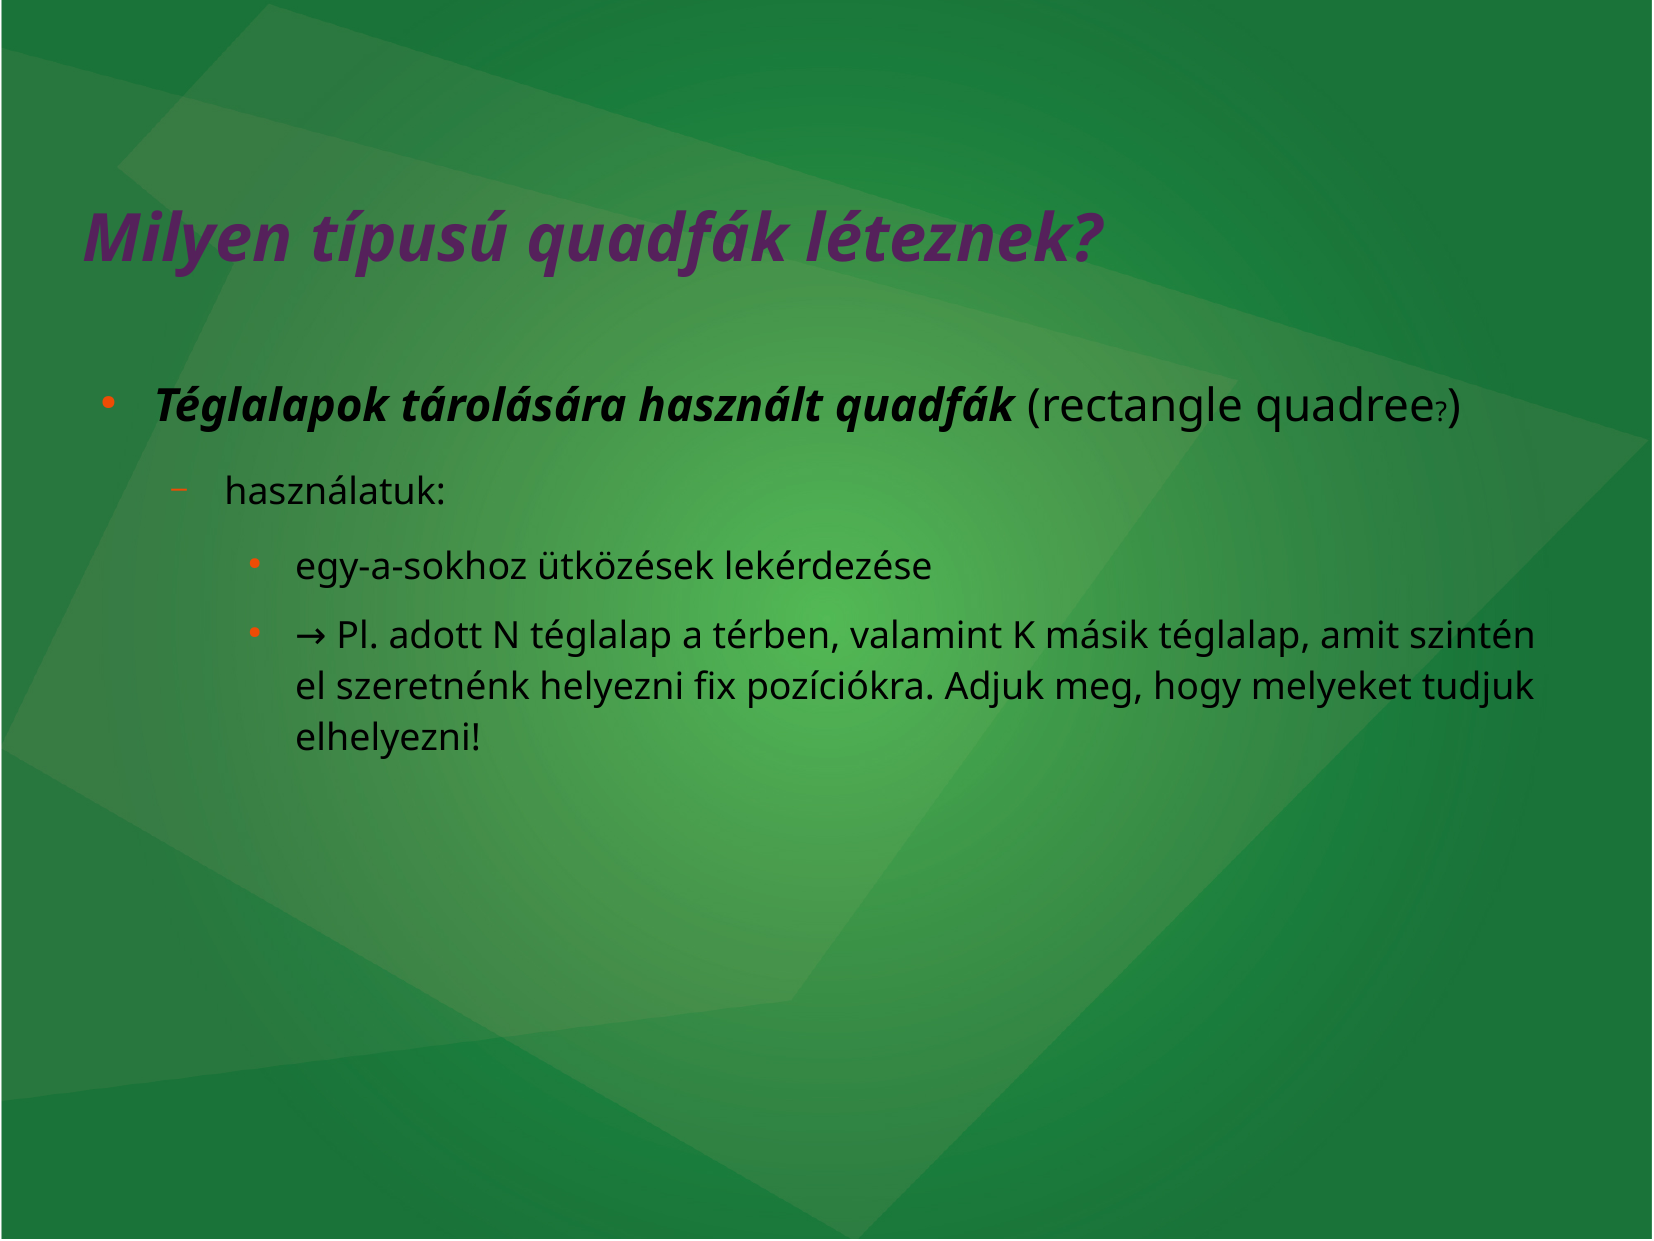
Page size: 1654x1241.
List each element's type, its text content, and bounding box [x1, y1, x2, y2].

picture [0, 0, 1652, 1241]
title Milyen típusú quadfák léteznek? [82, 132, 1571, 340]
list Téglalapok tárolására használt quadfák (rectangle quadree?) használatuk: egy-a-sokhoz ütközések lekérdezése → Pl. adott N téglalap a térben, valamint K másik téglalap, amit szintén el szeretnénk helyezni fix pozíciókra. Adjuk meg, hogy melyeket tudjuk elhelyezni! [82, 372, 1571, 1093]
